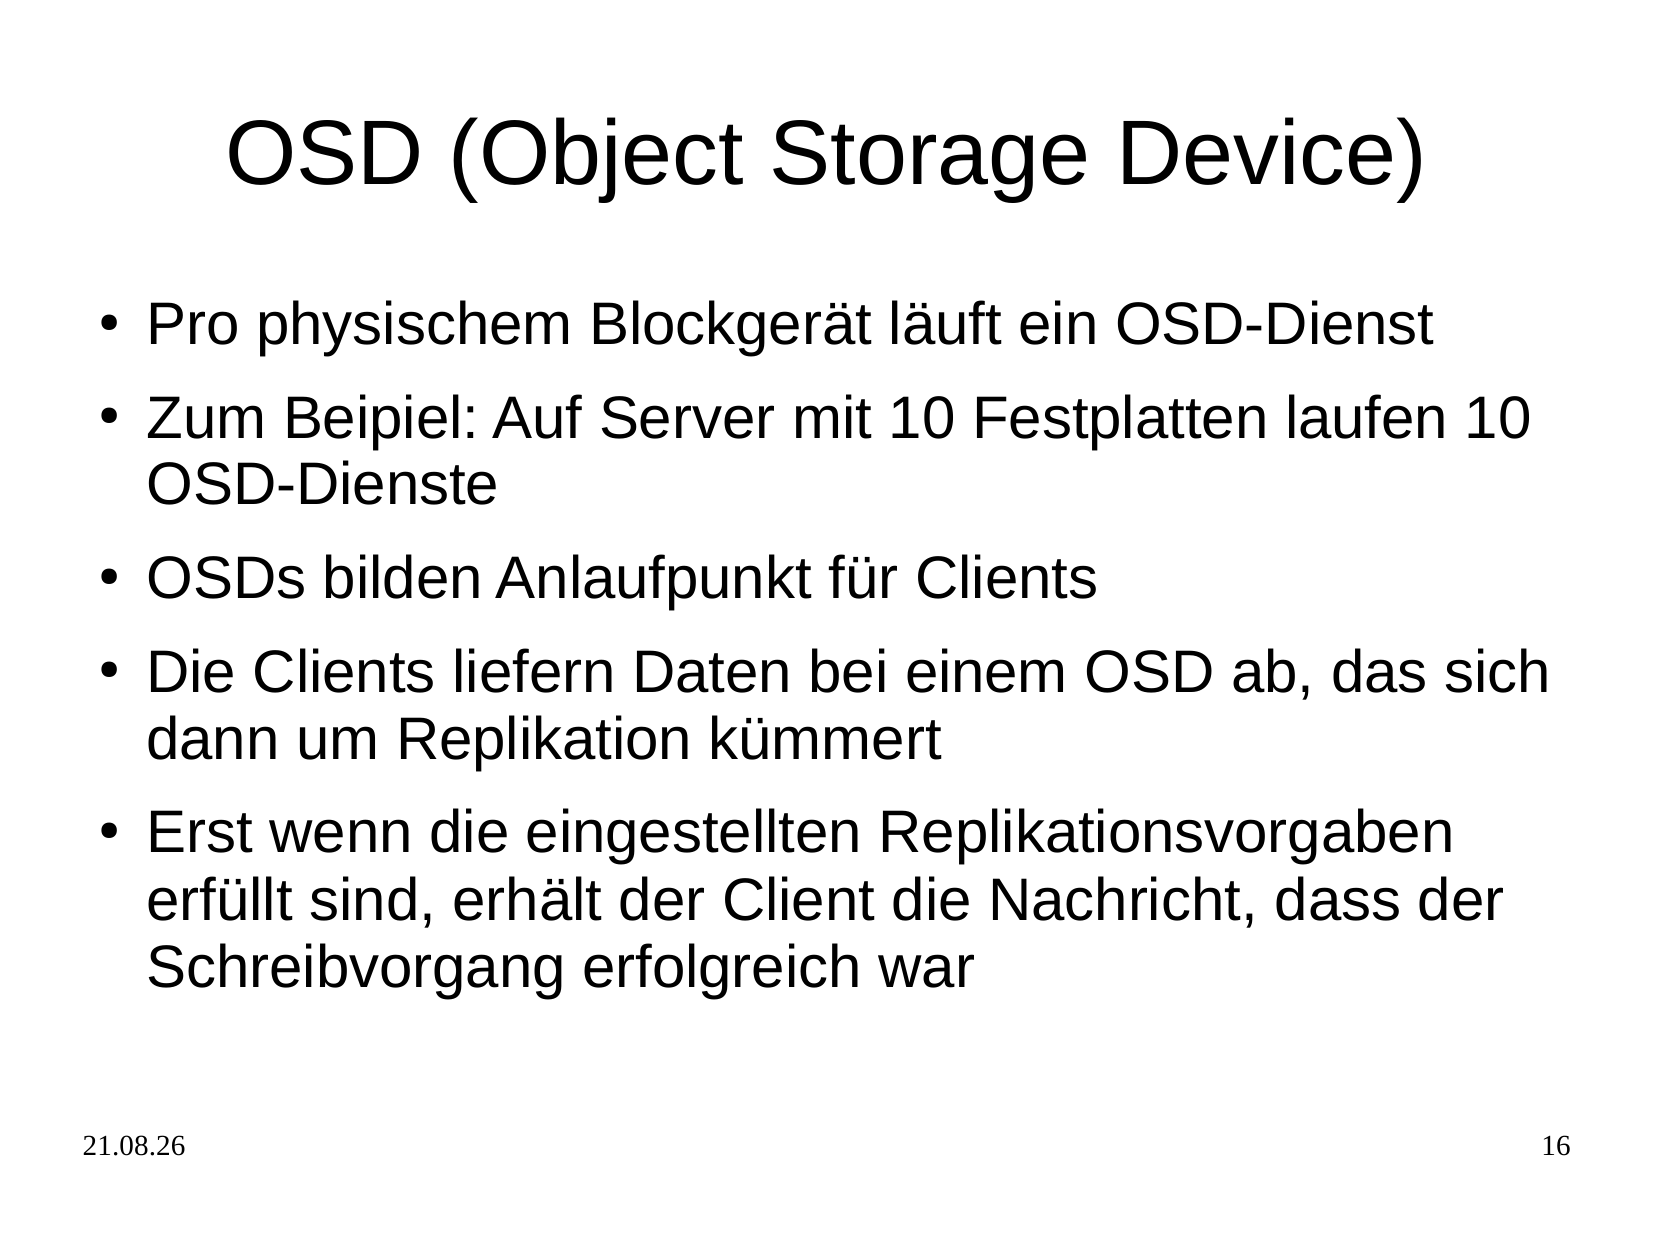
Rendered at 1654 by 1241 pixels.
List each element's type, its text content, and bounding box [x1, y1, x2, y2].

title OSD (Object Storage Device) [82, 49, 1571, 257]
list Pro physischem Blockgerät läuft ein OSD-Dienst Zum Beipiel: Auf Server mit 10 Festplatten laufen 10 OSD-Dienste OSDs bilden Anlaufpunkt für Clients Die Clients liefern Daten bei einem OSD ab, das sich dann um Replikation kümmert Erst wenn die eingestellten Replikationsvorgaben erfüllt sind, erhält der Client die Nachricht, dass der Schreibvorgang erfolgreich war [82, 290, 1571, 1010]
